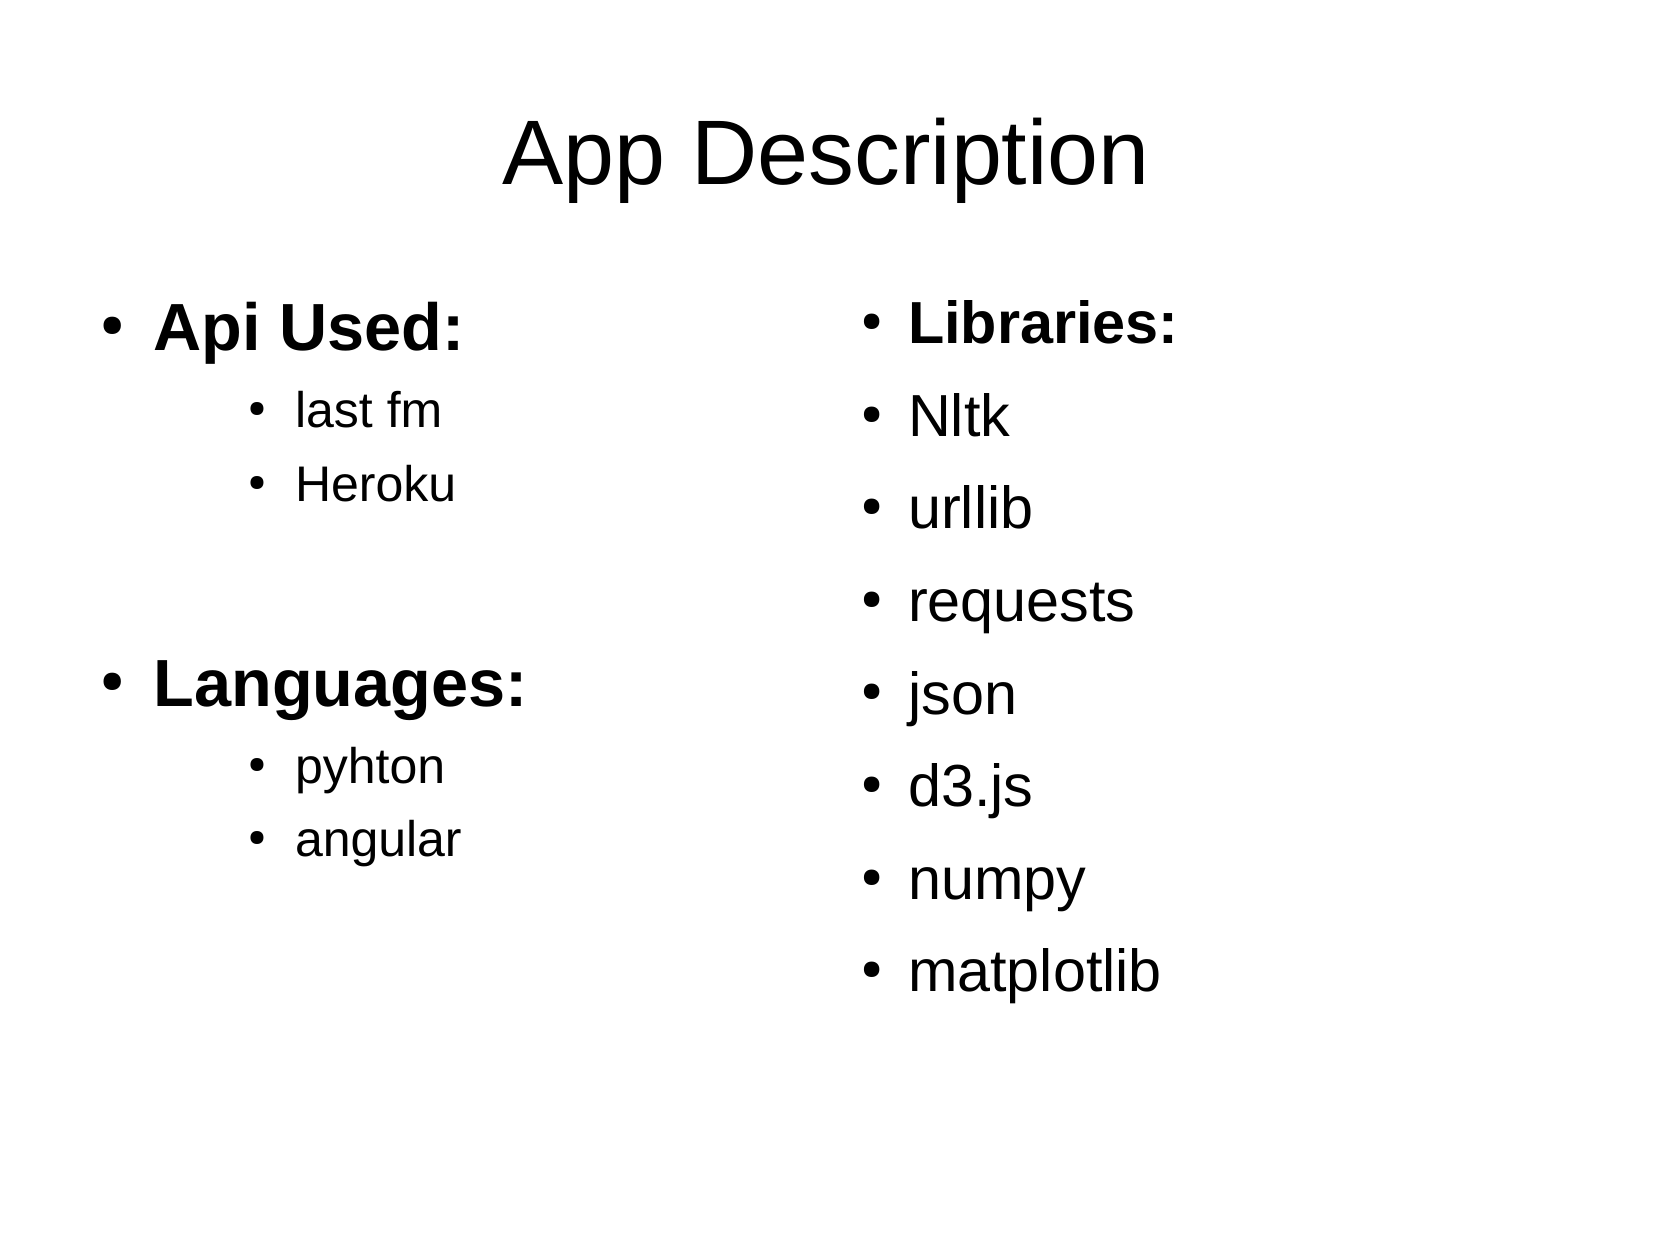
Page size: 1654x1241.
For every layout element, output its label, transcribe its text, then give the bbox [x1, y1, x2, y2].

list Libraries: Nltk urllib requests json d3.js numpy matplotlib [845, 290, 1572, 1010]
list Api Used: last fm Heroku Languages: pyhton angular [82, 290, 809, 1010]
title App Description [82, 49, 1571, 257]
